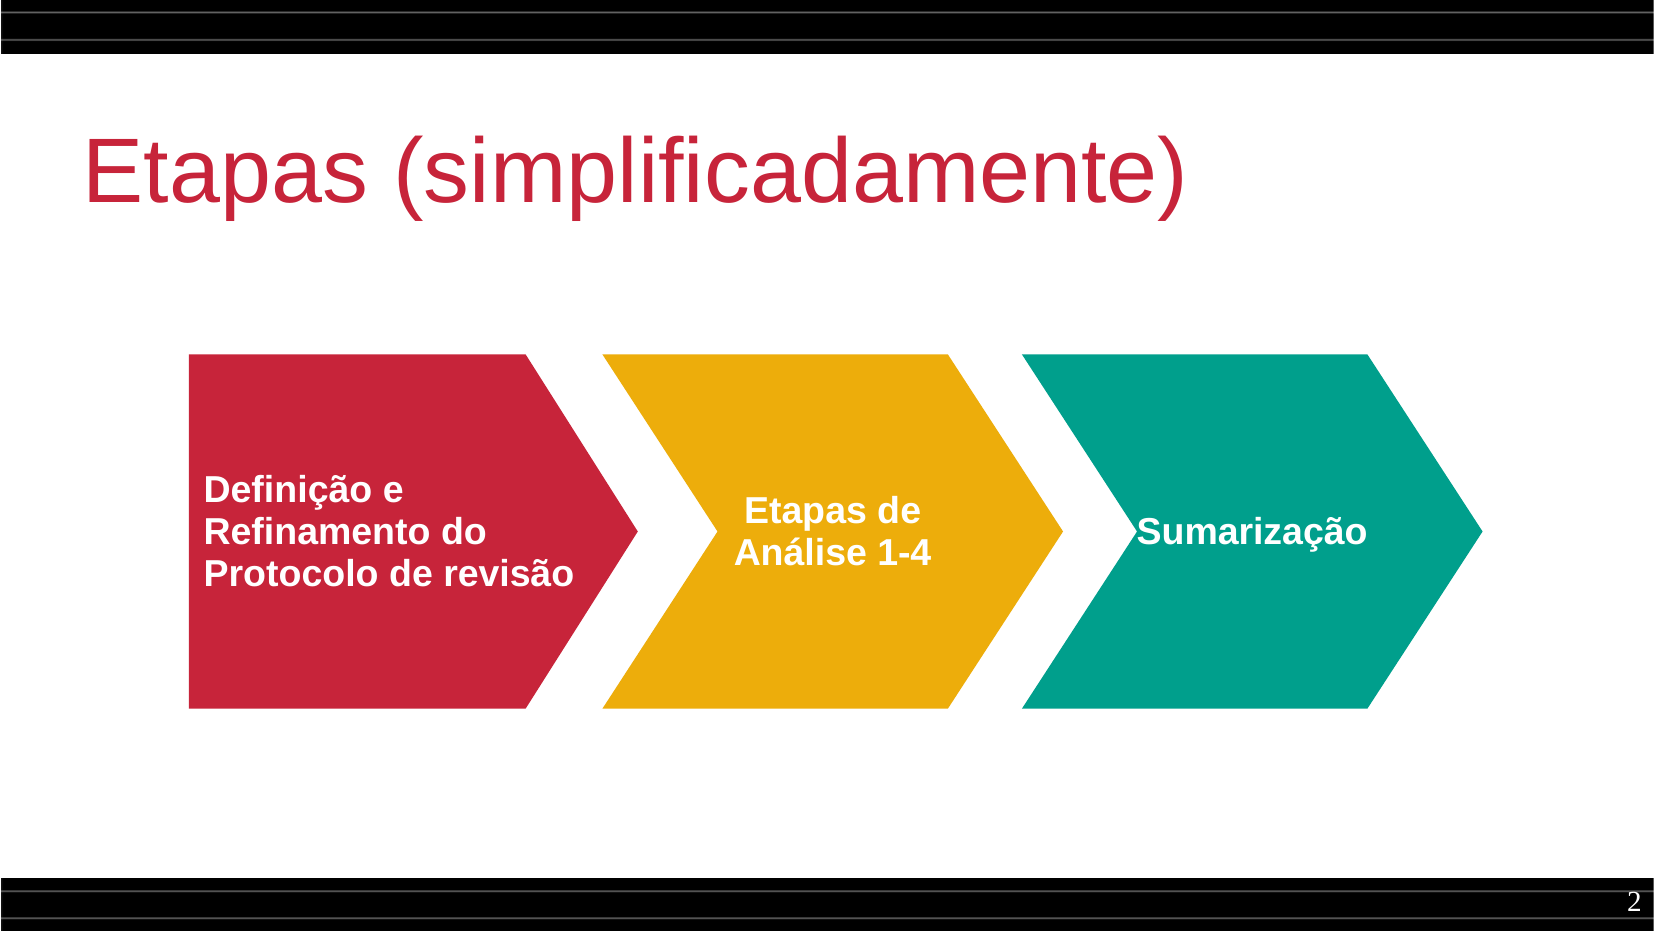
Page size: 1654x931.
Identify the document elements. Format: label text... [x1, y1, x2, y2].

picture [1, 0, 1654, 54]
text_box Etapas de Análise 1-4 [602, 354, 1064, 709]
text_box Sumarização [1021, 354, 1483, 709]
text_box Definição e Refinamento do Protocolo de revisão [188, 354, 638, 709]
picture [1, 878, 1654, 931]
title Etapas (simplificadamente) [82, 92, 1571, 249]
